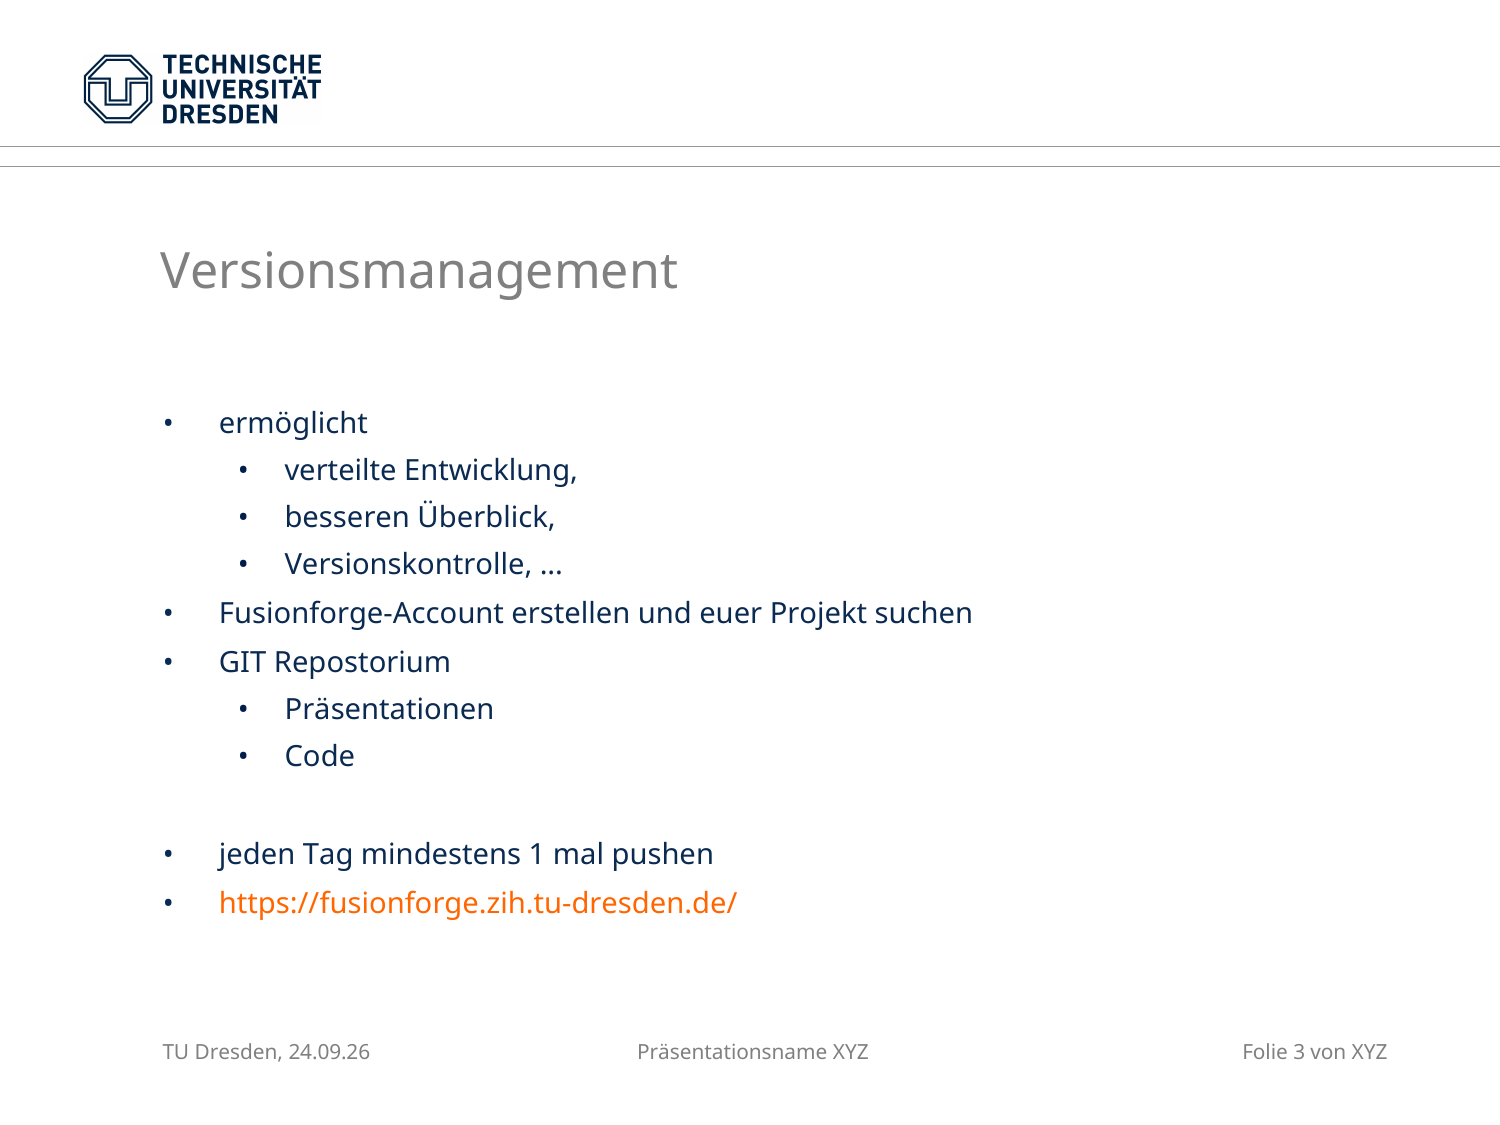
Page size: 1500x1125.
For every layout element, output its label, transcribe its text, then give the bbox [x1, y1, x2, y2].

list ermöglicht verteilte Entwicklung, besseren Überblick, Versionskontrolle, ... Fusionforge-Account erstellen und euer Projekt suchen GIT Repostorium Präsentationen Code jeden Tag mindestens 1 mal pushen https://fusionforge.zih.tu-dresden.de/ [162, 345, 1388, 975]
title Versionsmanagement [160, 231, 1392, 306]
picture [83, 54, 321, 124]
